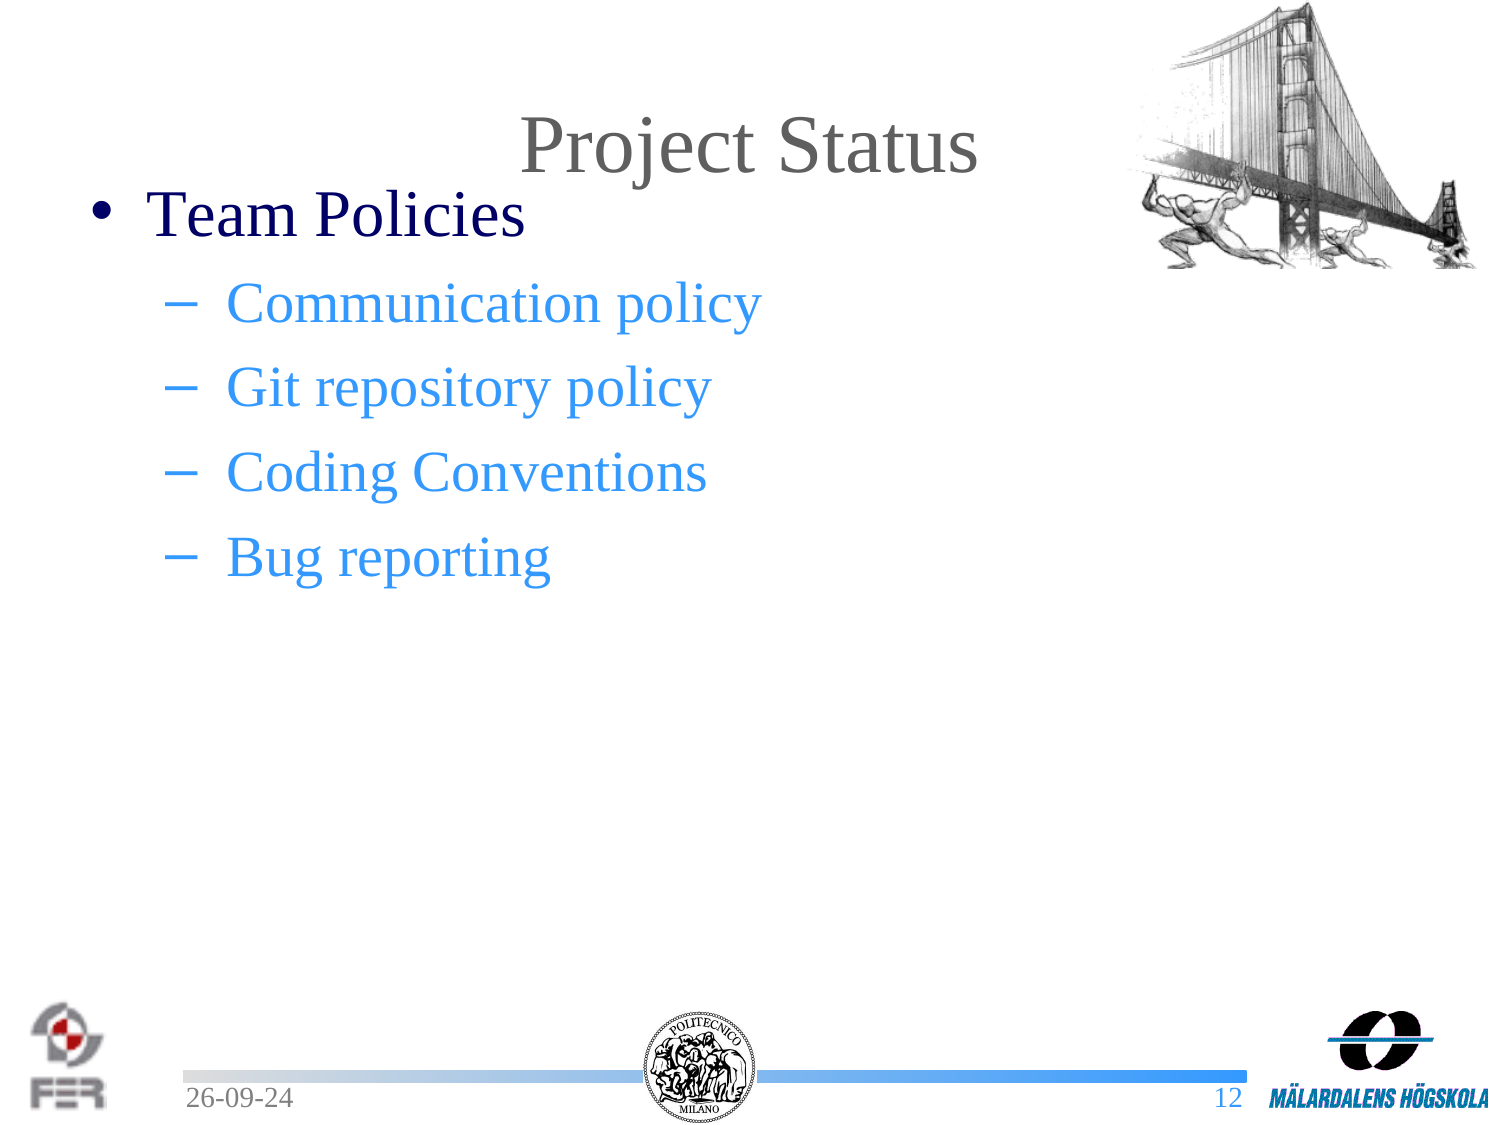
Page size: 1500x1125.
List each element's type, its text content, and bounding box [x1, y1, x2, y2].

picture [1454, 1091, 1459, 1108]
text_box <numero> [1186, 1070, 1258, 1114]
picture [1435, 1096, 1441, 1104]
list Team Policies Communication policy Git repository policy Coding Conventions Bug reporting [75, 162, 1426, 905]
picture [643, 1011, 757, 1123]
picture [29, 987, 107, 1125]
picture [1122, 0, 1477, 269]
text_box 13-11-06 [171, 1070, 396, 1114]
picture [1269, 1011, 1488, 1108]
picture [1368, 1093, 1374, 1104]
title Project Status [75, 45, 1122, 162]
